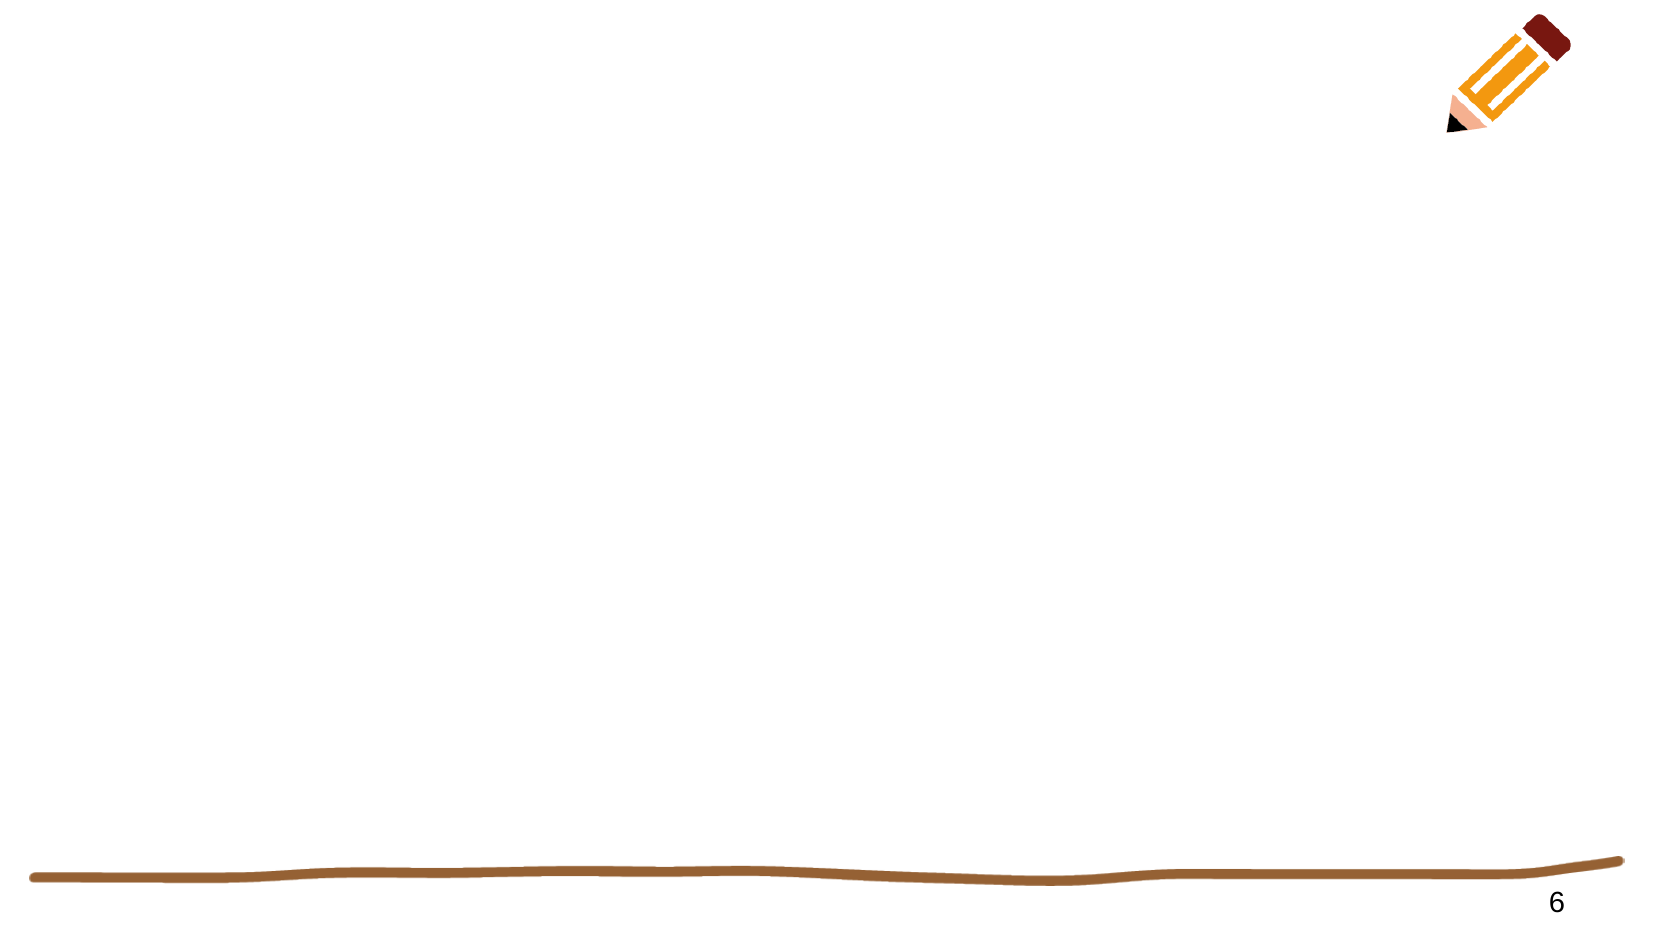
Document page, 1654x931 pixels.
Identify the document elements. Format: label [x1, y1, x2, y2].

picture [29, 856, 1625, 886]
picture [1446, 14, 1571, 133]
